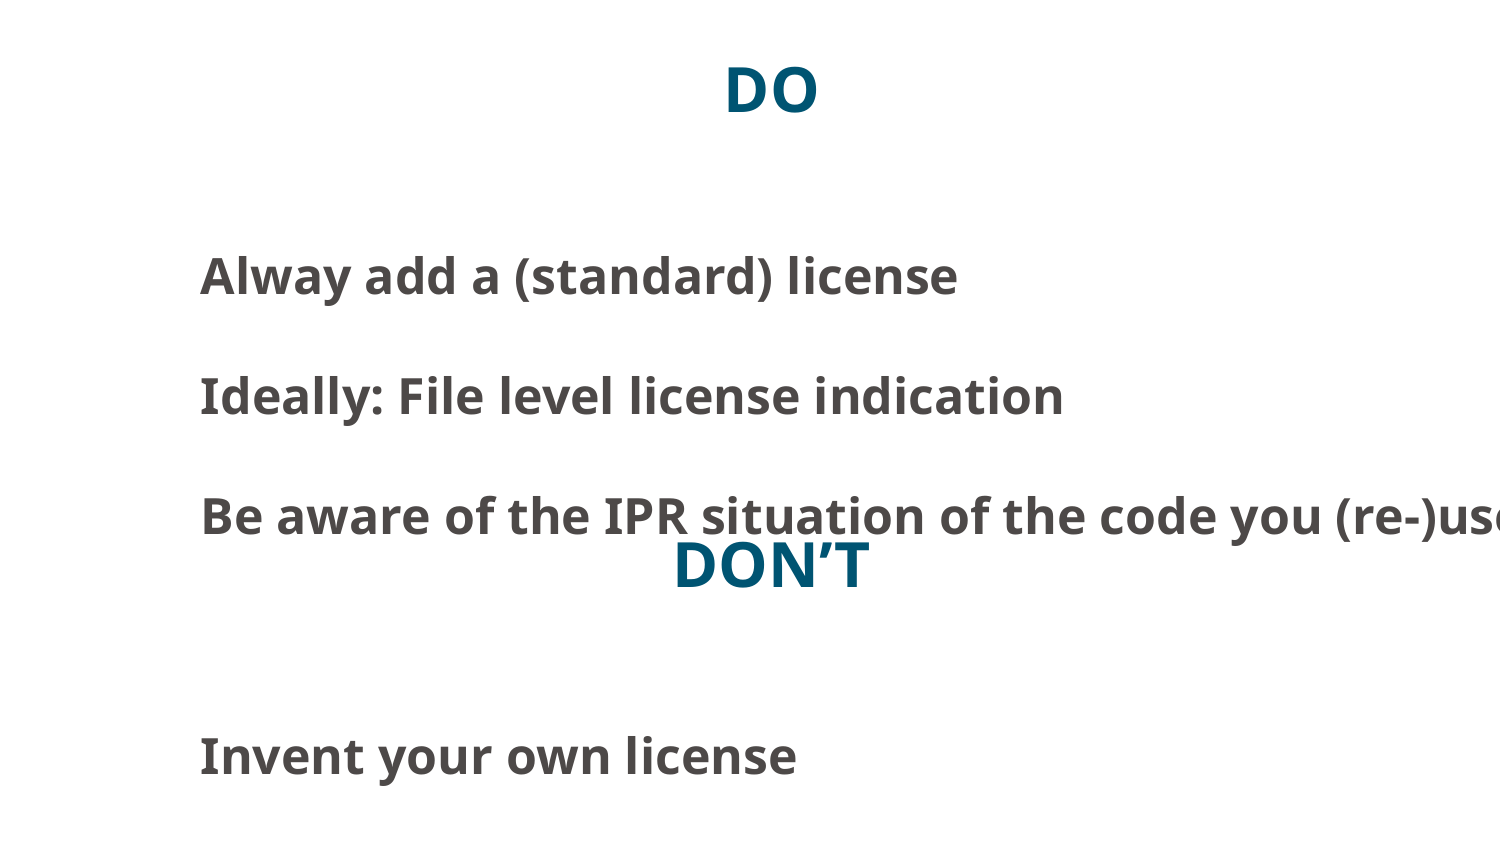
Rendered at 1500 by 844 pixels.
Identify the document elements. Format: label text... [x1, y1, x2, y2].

text_box DON’T [325, 519, 1218, 634]
text_box DO [325, 44, 1218, 159]
text_box Alway add a (standard) license Ideally: File level license indication Be aware of the IPR situation of the code you (re-)use Invent your own license [189, 179, 1500, 844]
